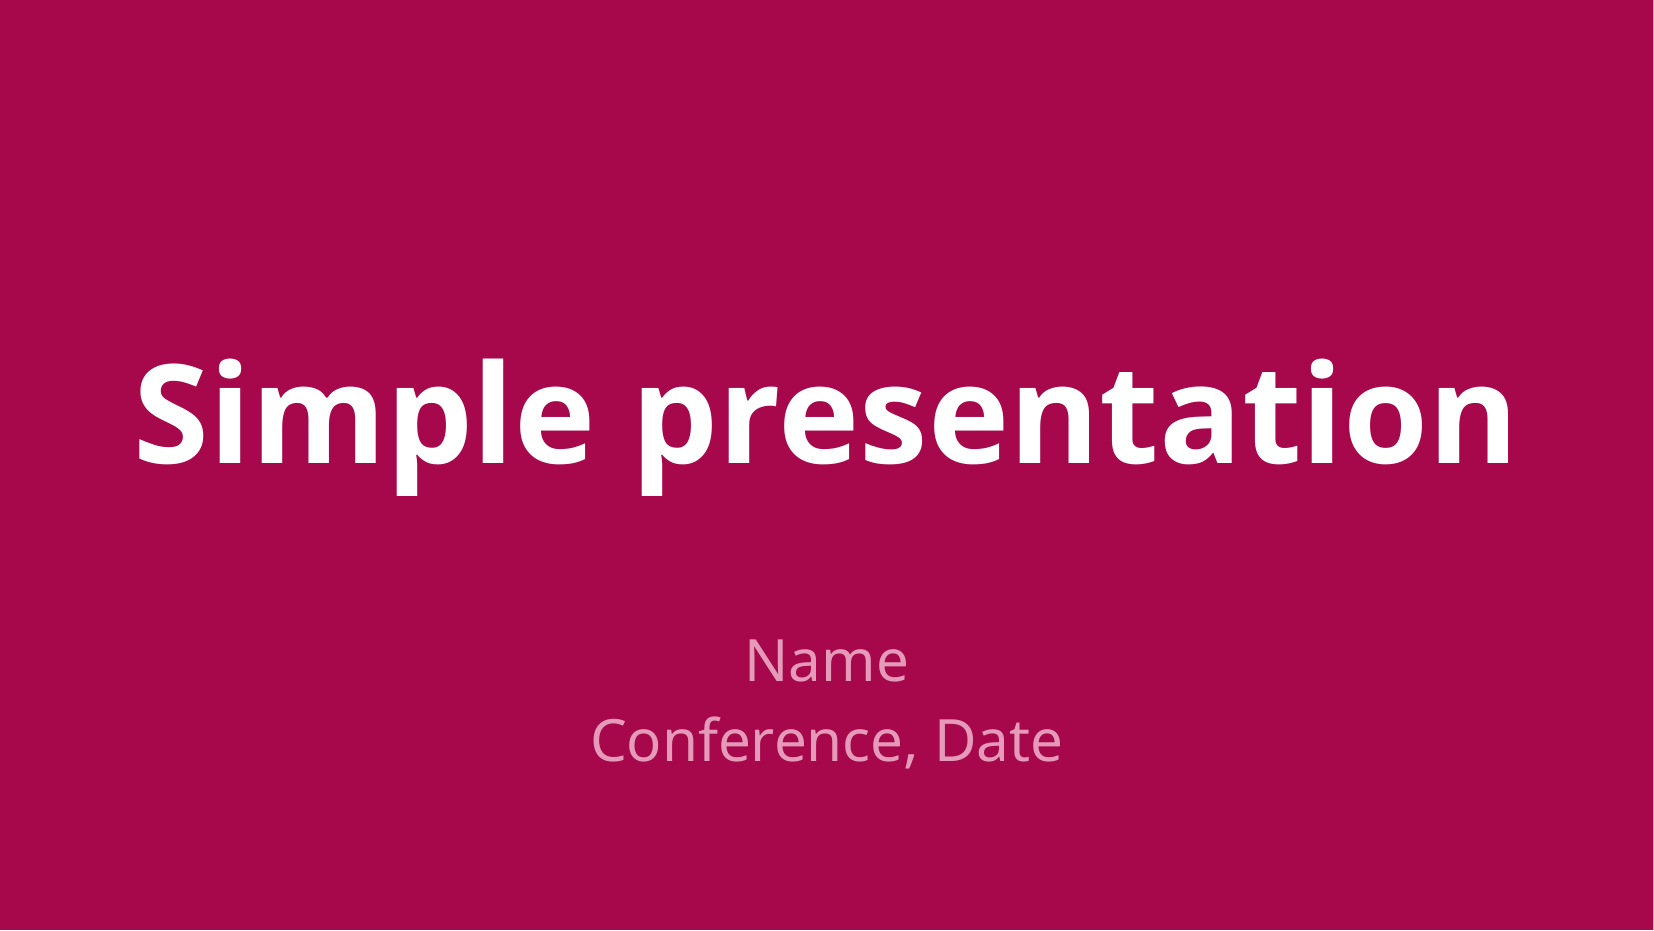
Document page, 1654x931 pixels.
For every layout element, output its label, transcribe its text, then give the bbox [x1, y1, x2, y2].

title Simple presentation [82, 323, 1571, 497]
subtitle Name Conference, Date [82, 575, 1571, 822]
